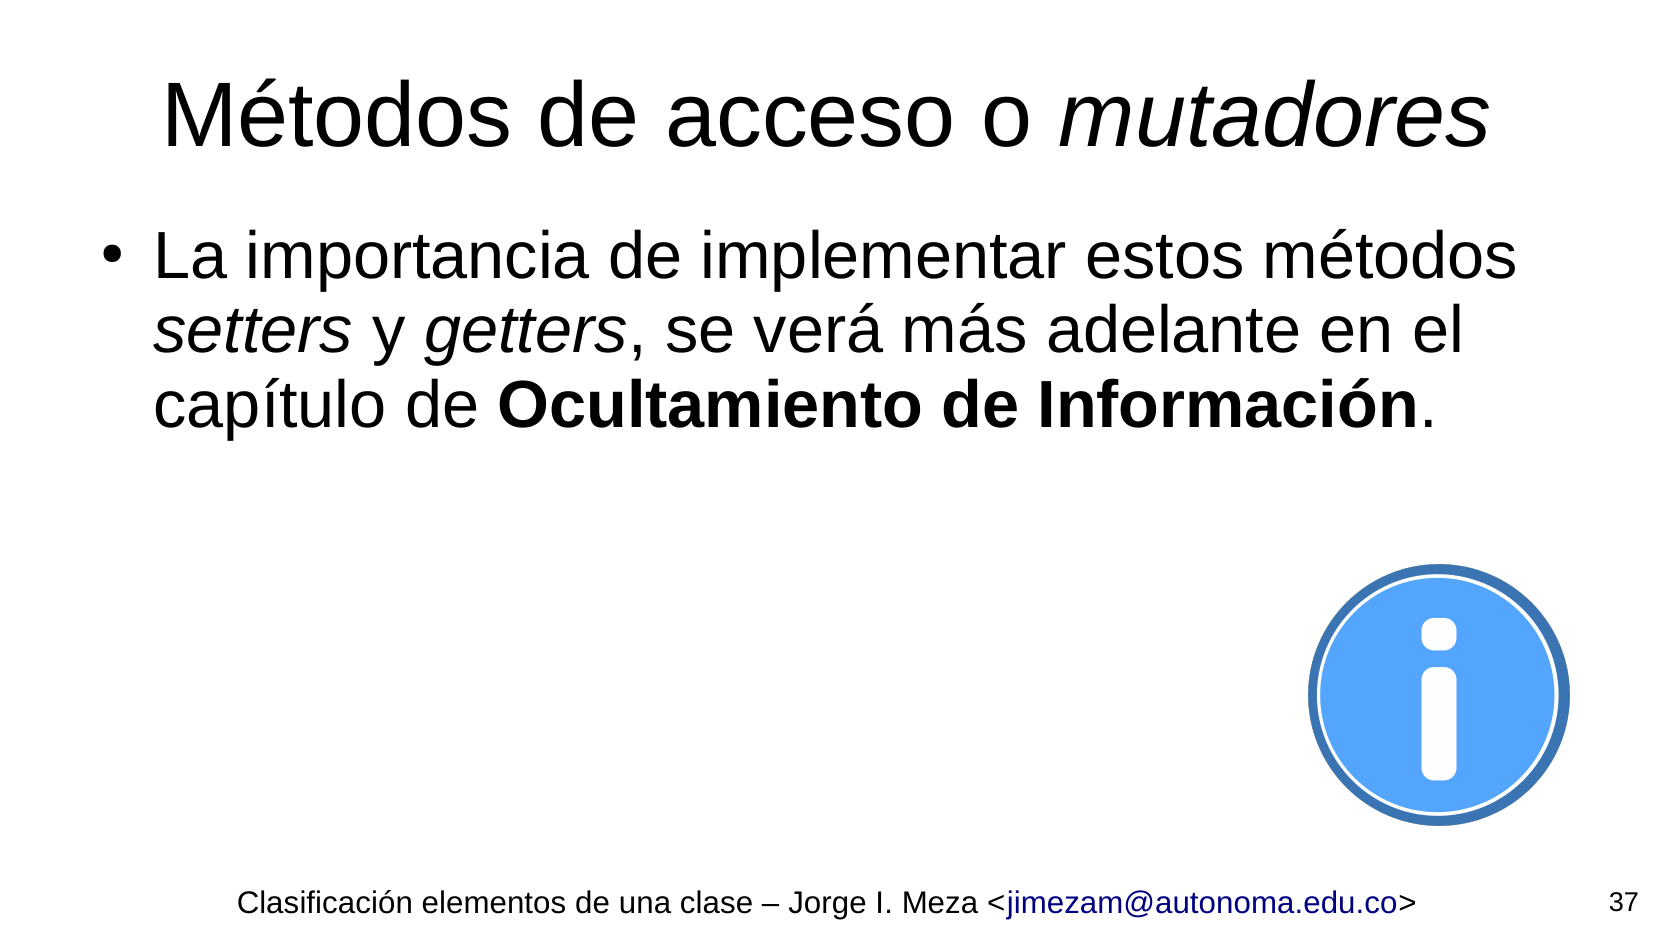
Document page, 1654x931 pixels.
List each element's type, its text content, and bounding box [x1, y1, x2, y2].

picture [1308, 564, 1570, 826]
list La importancia de implementar estos métodos setters y getters, se verá más adelante en el capítulo de Ocultamiento de Información. [82, 217, 1571, 879]
title Métodos de acceso o mutadores [82, 37, 1571, 193]
